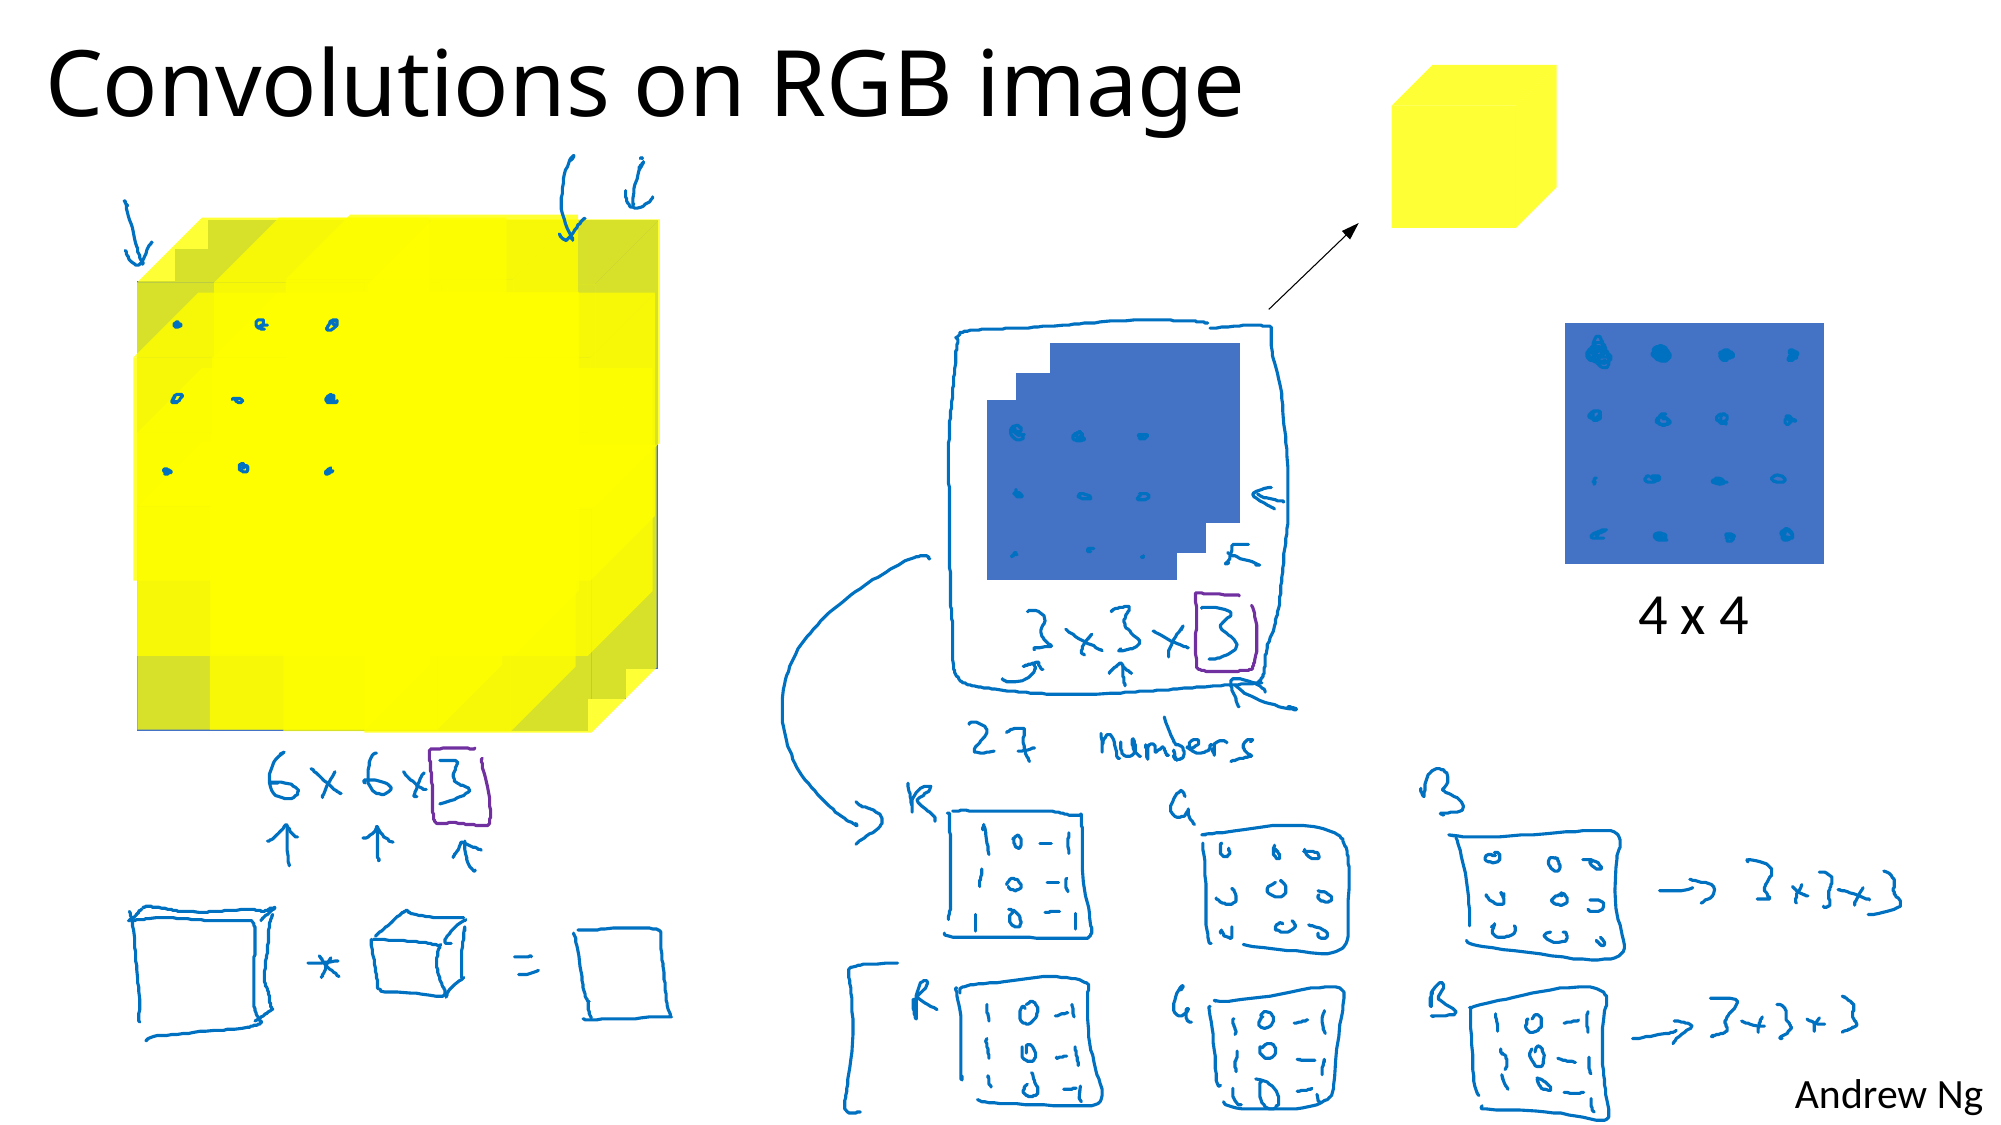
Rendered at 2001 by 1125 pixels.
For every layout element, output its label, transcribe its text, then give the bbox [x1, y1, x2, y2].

title Convolutions on RGB image [30, 29, 1756, 248]
text_box [1391, 64, 1557, 152]
picture [120, 152, 1904, 1124]
